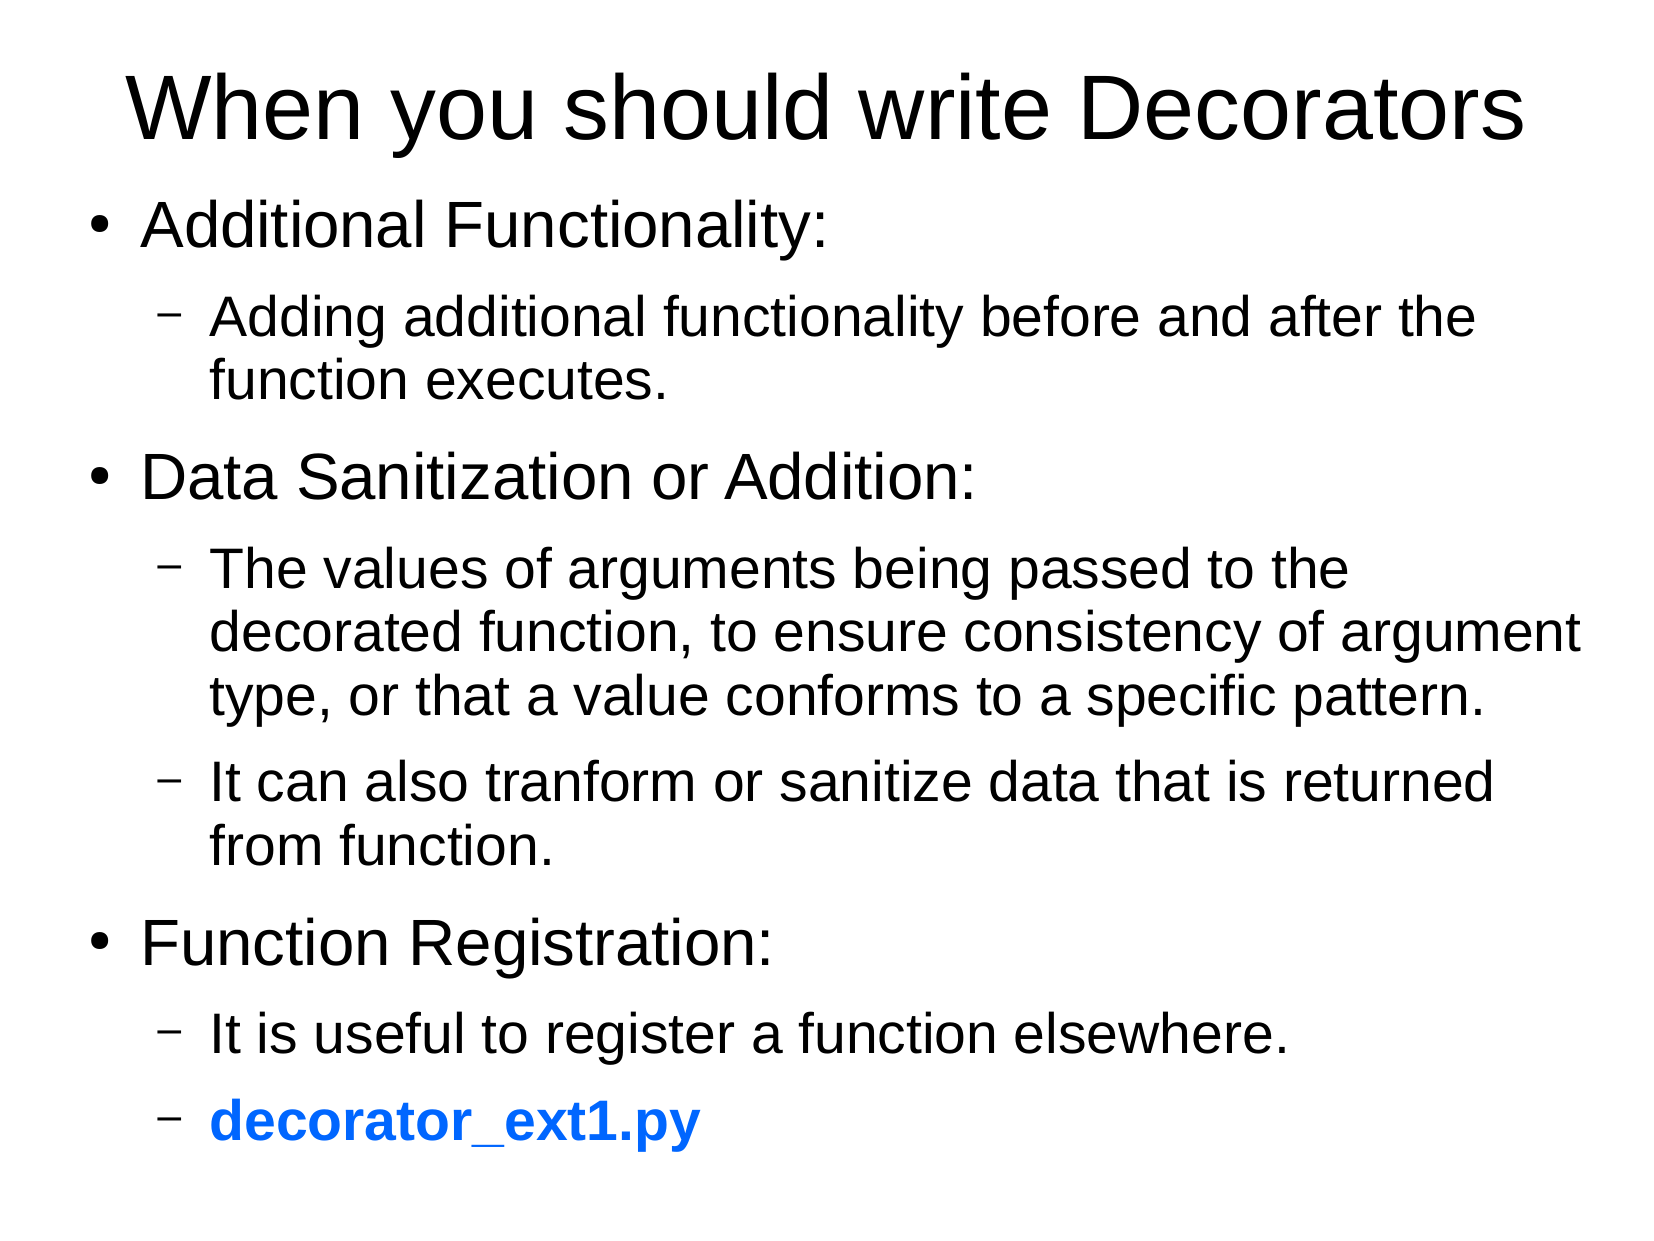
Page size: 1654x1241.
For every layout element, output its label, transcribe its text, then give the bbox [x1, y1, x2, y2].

title When you should write Decorators [82, 49, 1571, 166]
list Additional Functionality: Adding additional functionality before and after the function executes. Data Sanitization or Addition: The values of arguments being passed to the decorated function, to ensure consistency of argument type, or that a value conforms to a specific pattern. It can also tranform or sanitize data that is returned from function. Function Registration: It is useful to register a function elsewhere. decorator_ext1.py [70, 188, 1619, 1205]
